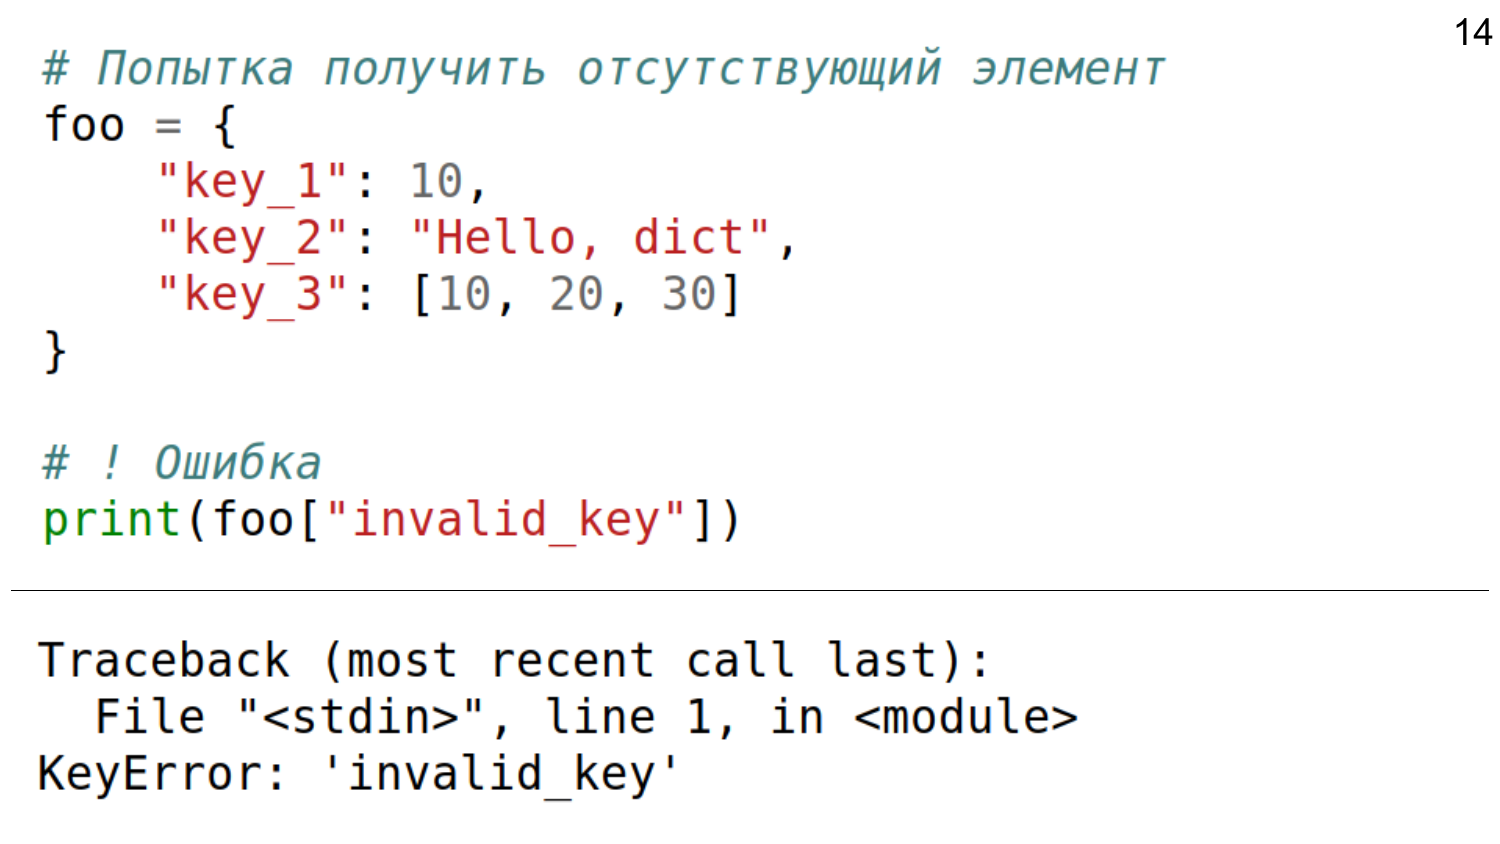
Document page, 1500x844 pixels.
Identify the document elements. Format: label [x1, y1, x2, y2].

picture [23, 625, 1093, 815]
picture [23, 33, 1179, 556]
